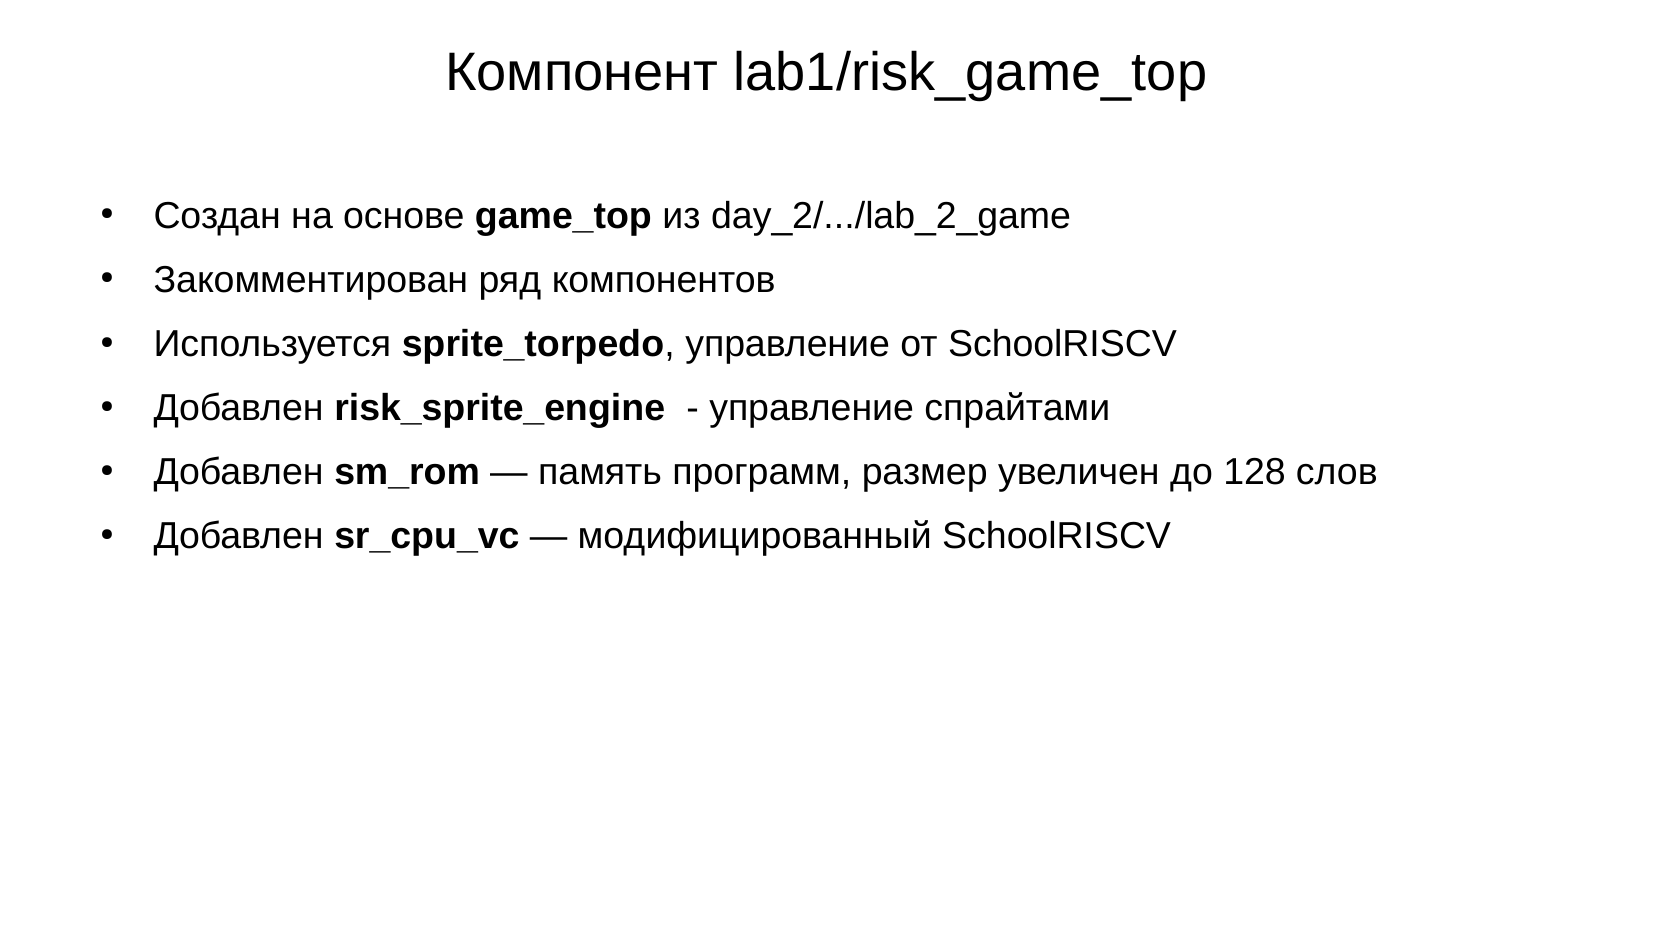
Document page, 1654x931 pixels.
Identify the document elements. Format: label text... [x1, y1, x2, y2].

title Компонент lab1/risk_game_top [82, 37, 1571, 107]
list Создан на основе game_top из day_2/.../lab_2_game Закомментирован ряд компонентов Используется sprite_torpedo, управление от SchoolRISCV Добавлен risk_sprite_engine - управление спрайтами Добавлен sm_rom — память программ, размер увеличен до 128 слов Добавлен sr_cpu_vc — модифицированный SchoolRISCV [82, 129, 1571, 758]
